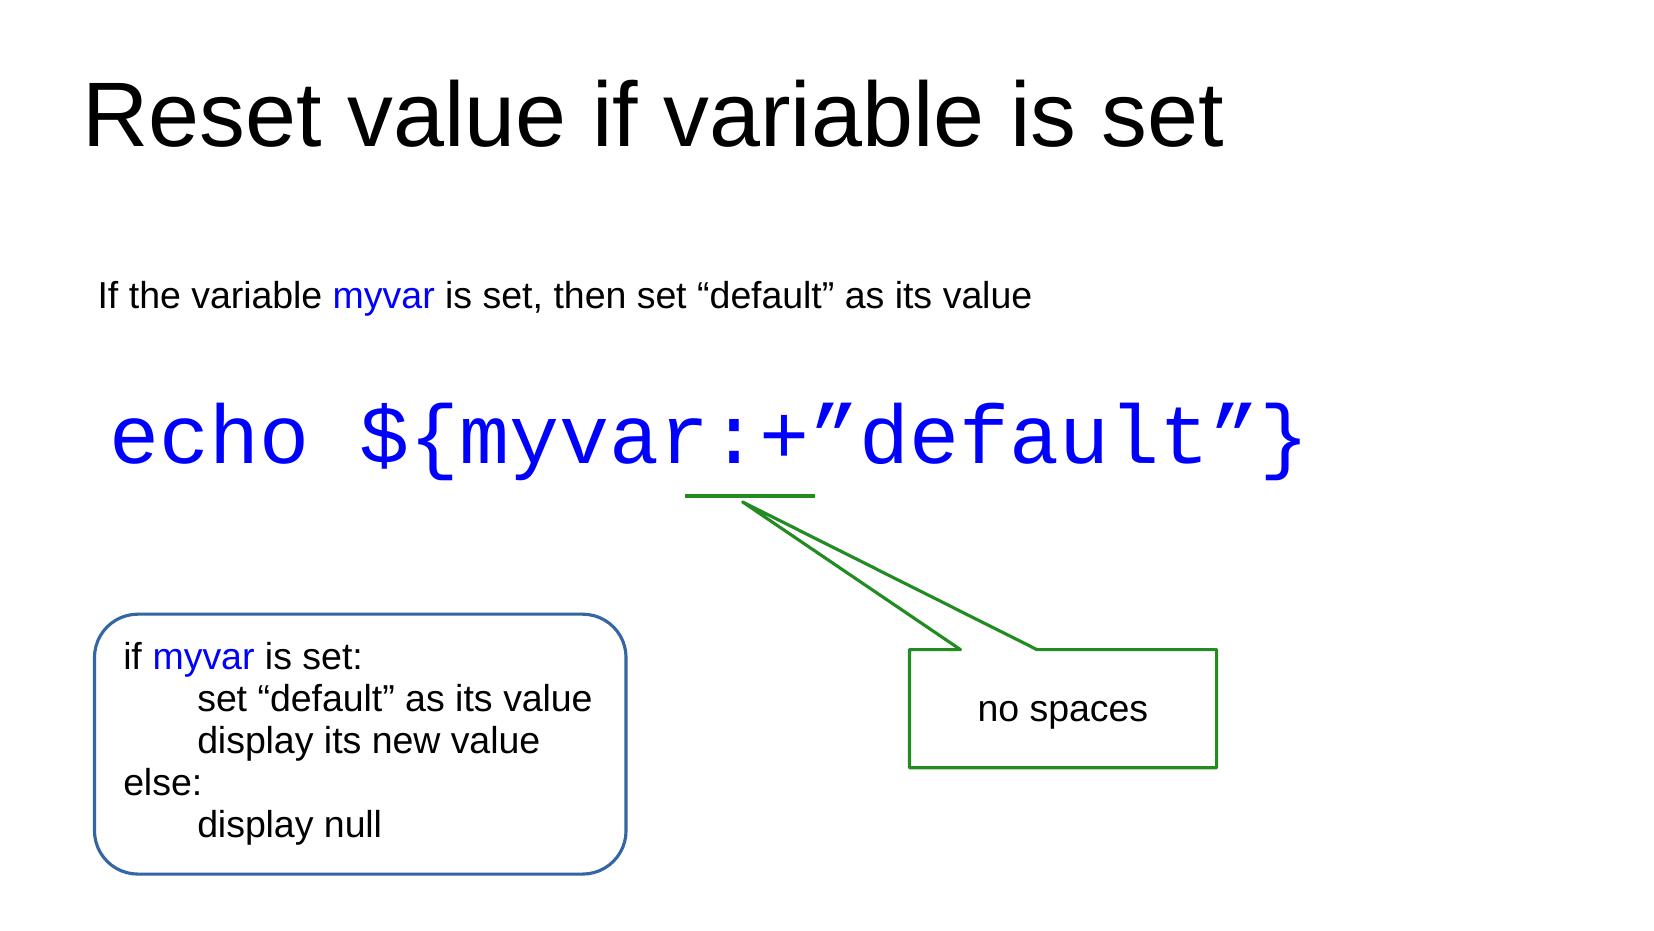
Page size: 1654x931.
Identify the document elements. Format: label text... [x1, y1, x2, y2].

text_box If the variable myvar is set, then set “default” as its value [82, 267, 1276, 367]
title Reset value if variable is set [82, 37, 1571, 193]
text_box no spaces [742, 501, 1217, 768]
text_box echo ${myvar:+”default”} [94, 386, 1441, 591]
text_box if myvar is set: set “default” as its value display its new value else: display null [94, 614, 627, 875]
